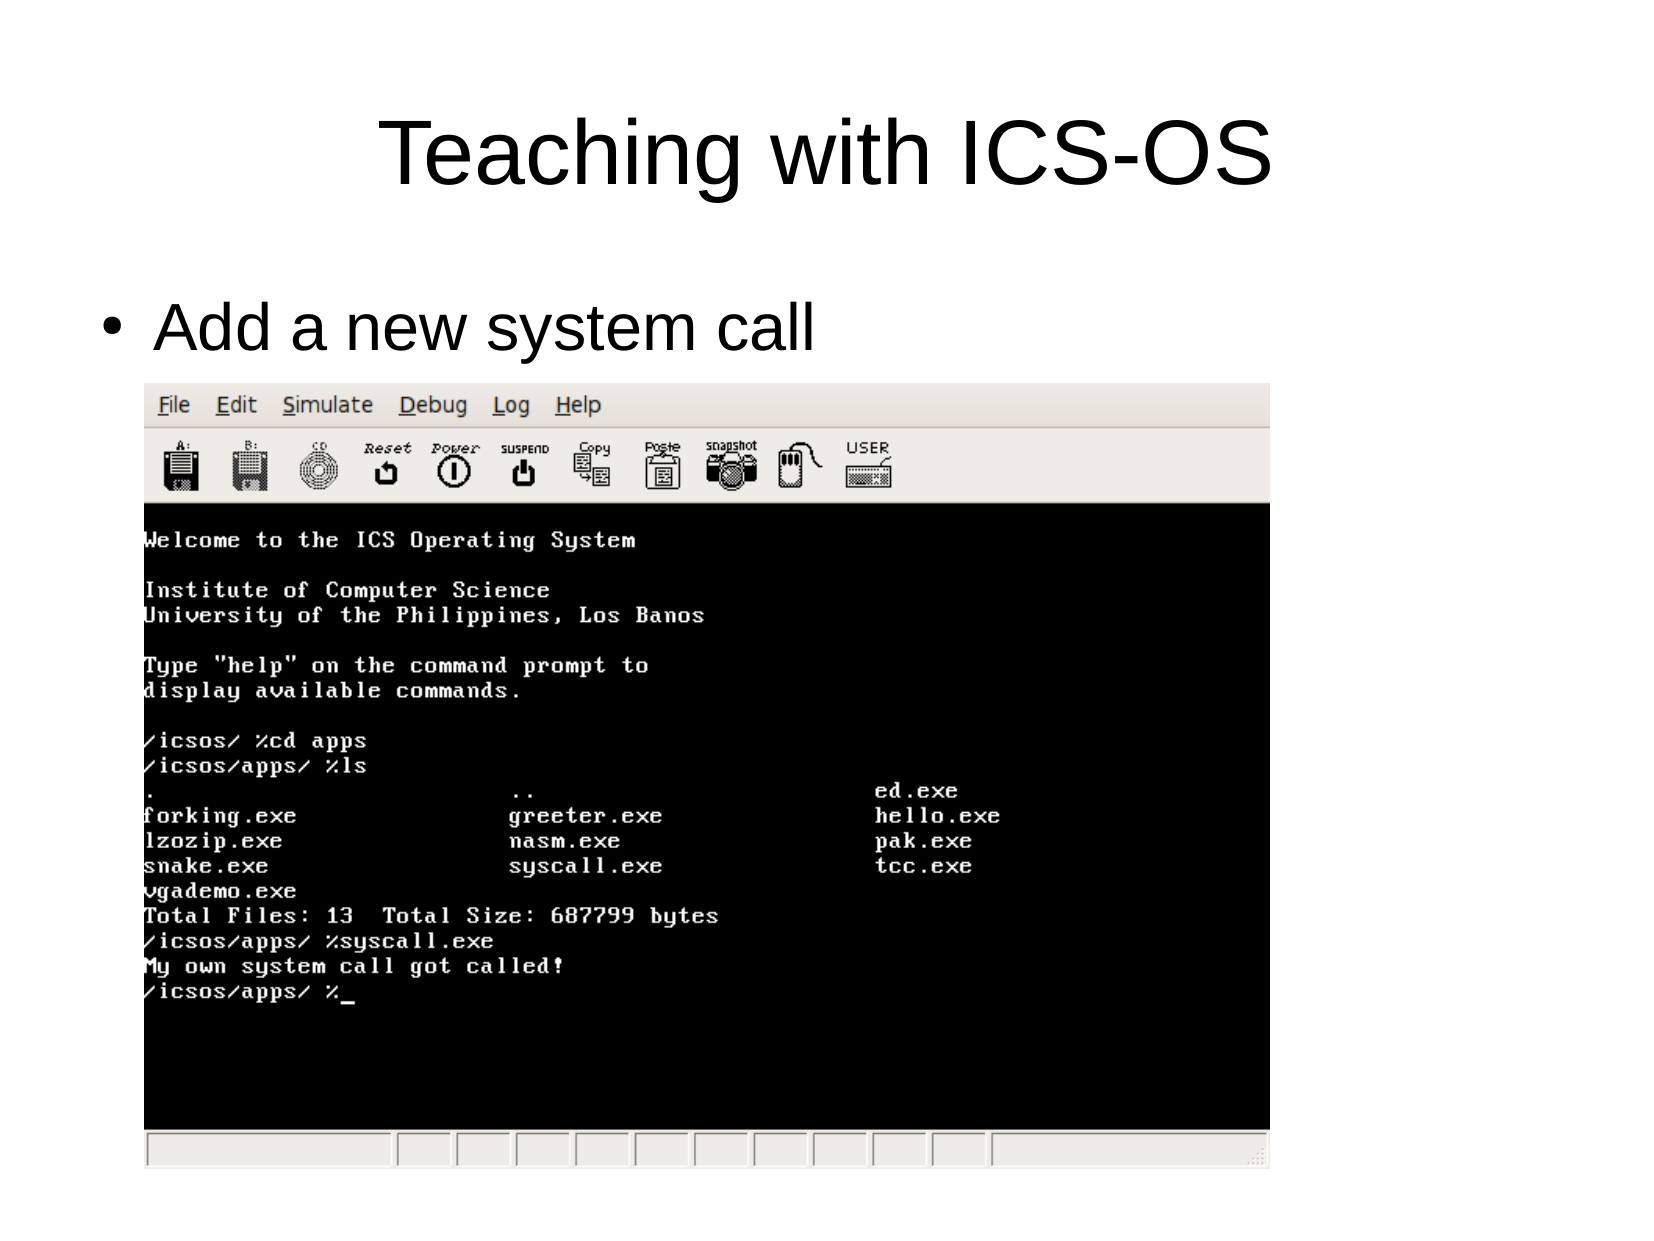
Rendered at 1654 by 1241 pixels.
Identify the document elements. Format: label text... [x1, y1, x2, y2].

title Teaching with ICS-OS [82, 49, 1571, 257]
picture [144, 383, 1270, 1169]
list Add a new system call [82, 290, 1571, 1109]
